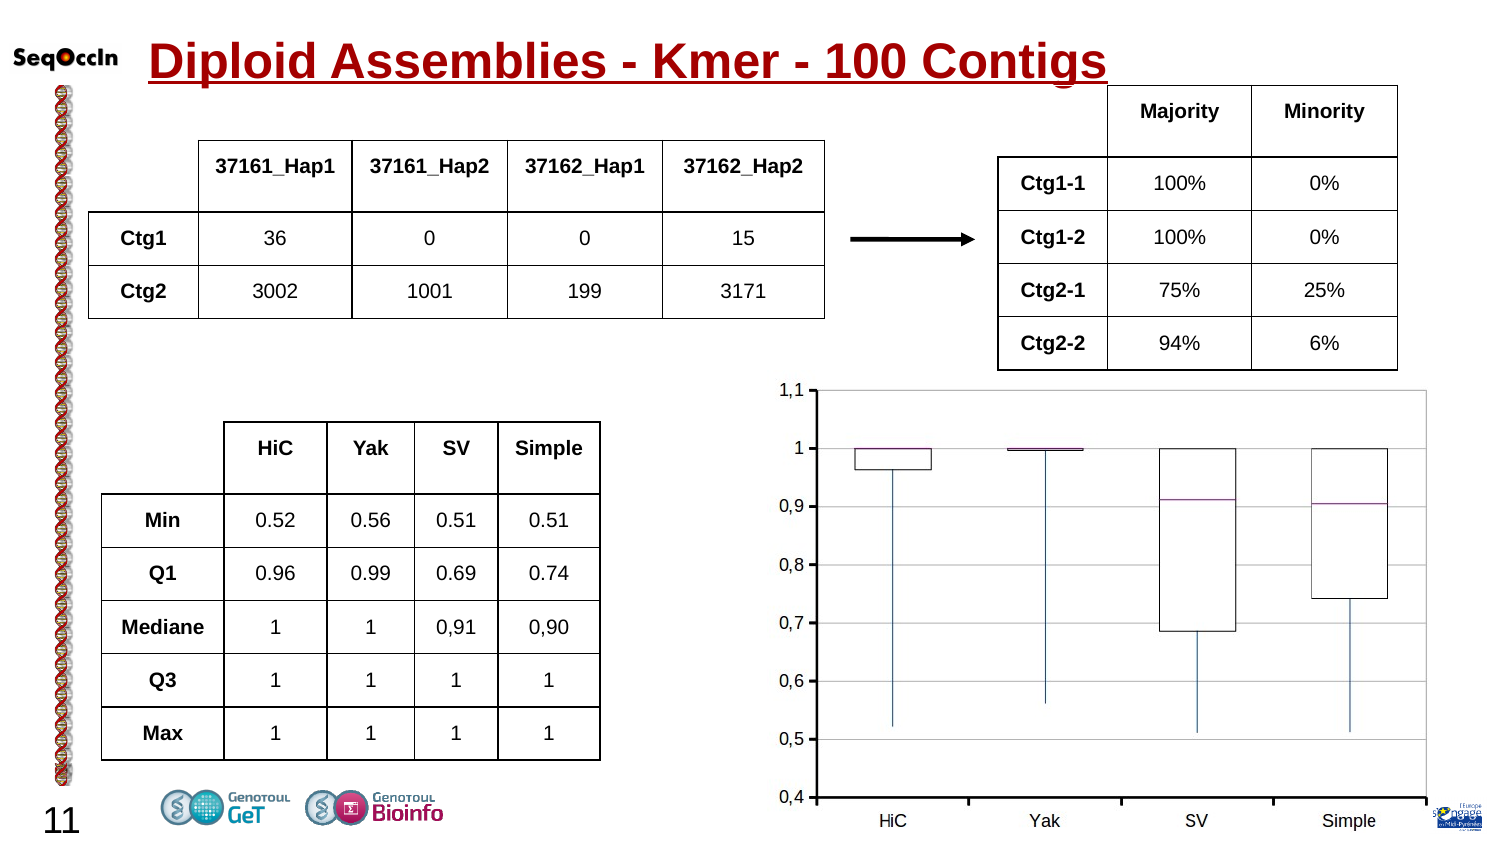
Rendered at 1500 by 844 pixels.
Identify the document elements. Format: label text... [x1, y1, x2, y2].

table_cell Ctg2-2 [999, 317, 1107, 369]
table_cell 199 [508, 266, 662, 318]
picture [300, 785, 448, 830]
table_header Minority [1252, 86, 1397, 156]
table_cell 1 [225, 654, 326, 706]
table_cell 25% [1252, 264, 1397, 316]
table_header Yak [328, 423, 414, 493]
table_cell 100% [1108, 158, 1251, 210]
table_header Majority [1108, 86, 1251, 156]
table_cell 1 [328, 601, 414, 653]
table_cell 0 [353, 213, 507, 265]
table_cell 1 [328, 708, 414, 759]
table_cell 100% [1108, 211, 1251, 263]
table_cell 75% [1108, 264, 1251, 316]
table_cell 0,91 [415, 601, 497, 653]
text_box Diploid Assemblies - Kmer - 100 Contigs [137, 22, 1378, 160]
table_cell 0.99 [328, 548, 414, 600]
table_header 37161_Hap1 [199, 141, 351, 211]
table_header Simple [499, 423, 599, 493]
table_cell 0% [1252, 158, 1397, 210]
table_cell 36 [199, 213, 351, 265]
table_cell Ctg1 [89, 213, 198, 265]
table_cell 1 [225, 601, 326, 653]
table_cell Mediane [102, 601, 223, 653]
table_cell 1 [225, 708, 326, 759]
table_cell 6% [1252, 317, 1397, 369]
table_cell 0.52 [225, 495, 326, 547]
table_cell Q1 [102, 548, 223, 600]
table_cell Ctg1-1 [999, 158, 1107, 210]
table_cell 1 [328, 654, 414, 706]
table_cell 94% [1108, 317, 1251, 369]
table_cell 1 [415, 654, 497, 706]
table_header [999, 86, 1107, 156]
table_cell Ctg1-2 [999, 211, 1107, 263]
table_cell Min [102, 495, 223, 547]
table_cell 0,90 [499, 601, 599, 653]
table_cell 1001 [353, 266, 507, 318]
table_cell 1 [499, 708, 599, 759]
picture [156, 785, 294, 830]
table_cell 1 [499, 654, 599, 706]
table_cell 0 [508, 213, 662, 265]
table_cell 1 [415, 708, 497, 759]
table_header [89, 141, 198, 211]
table_header [102, 423, 223, 493]
picture [767, 370, 1487, 834]
picture [55, 85, 68, 786]
table_cell 15 [663, 213, 824, 265]
table_cell 3171 [663, 266, 824, 318]
table_header 37162_Hap1 [508, 141, 662, 211]
table_cell Ctg2-1 [999, 264, 1107, 316]
table_cell 3002 [199, 266, 351, 318]
table_cell Max [102, 708, 223, 759]
table_cell Ctg2 [89, 266, 198, 318]
table_cell 0% [1252, 211, 1397, 263]
table_cell 0.69 [415, 548, 497, 600]
table_header HiC [225, 423, 326, 493]
table_cell Q3 [102, 654, 223, 706]
table_cell 0.51 [499, 495, 599, 547]
picture [9, 43, 122, 74]
table_header 37161_Hap2 [353, 141, 507, 211]
table_cell 0.51 [415, 495, 497, 547]
table_cell 0.56 [328, 495, 414, 547]
table_header 37162_Hap2 [663, 141, 824, 211]
table_cell 0.74 [499, 548, 599, 600]
table_cell 0.96 [225, 548, 326, 600]
table_header SV [415, 423, 497, 493]
